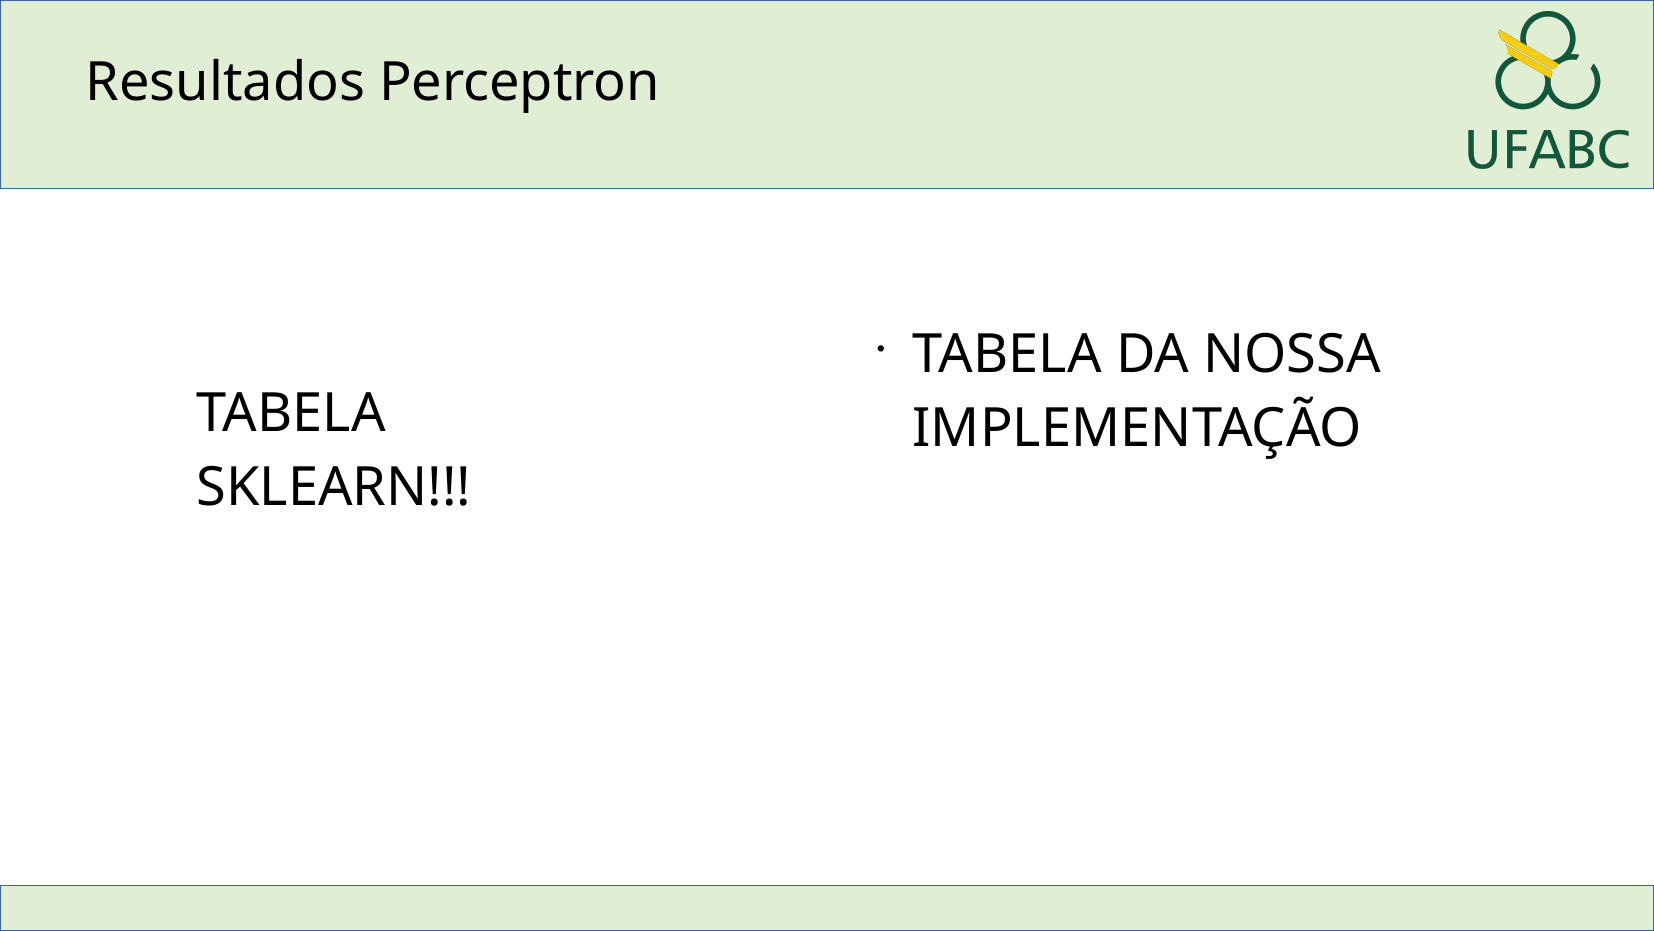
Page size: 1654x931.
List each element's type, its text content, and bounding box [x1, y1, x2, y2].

text_box Resultados Perceptron [70, 35, 664, 137]
text_box [0, 885, 1654, 931]
picture [1464, 11, 1630, 181]
text_box [0, 0, 1654, 189]
text_box TABELA DA NOSSA IMPLEMENTAÇÃO [862, 307, 1583, 756]
text_box TABELA SKLEARN!!! [181, 366, 544, 554]
